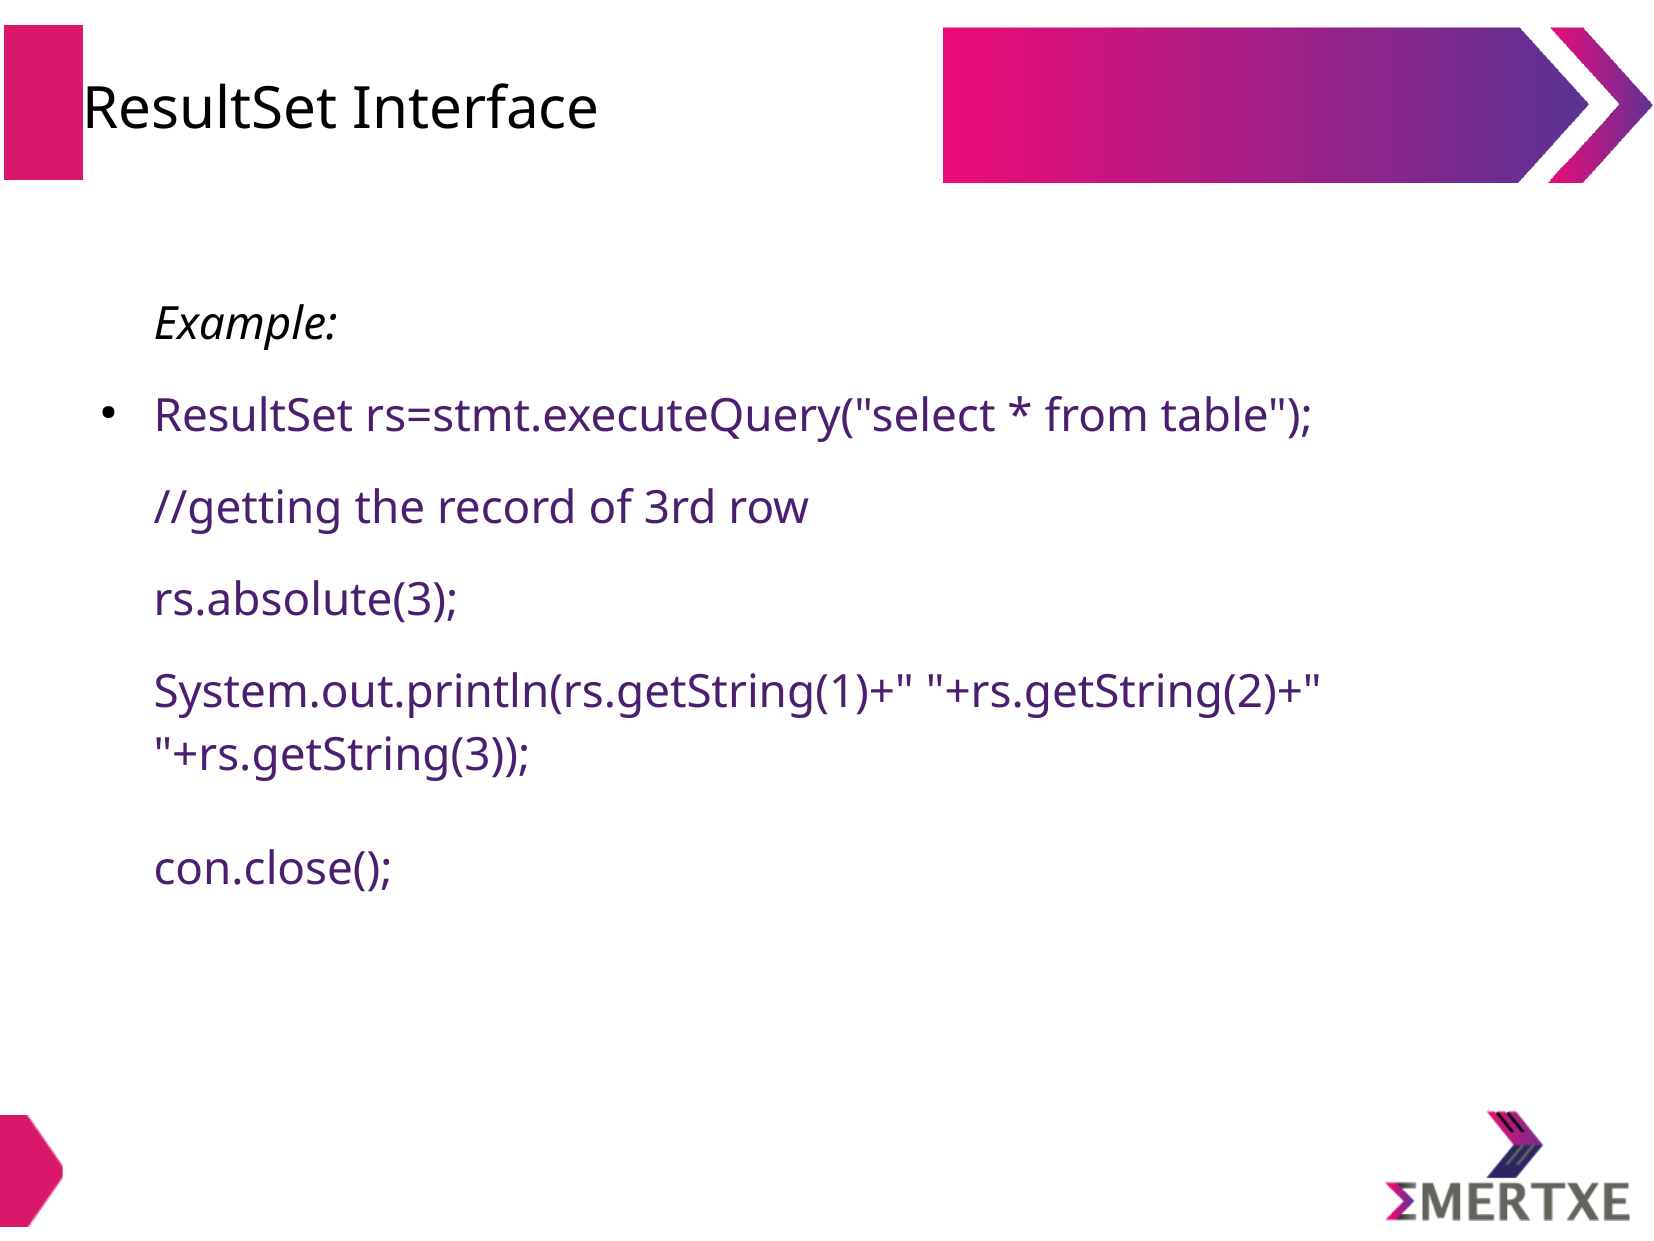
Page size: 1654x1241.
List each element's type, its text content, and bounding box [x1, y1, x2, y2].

list Example: ResultSet rs=stmt.executeQuery("select * from table"); //getting the record of 3rd row rs.absolute(3); System.out.println(rs.getString(1)+" "+rs.getString(2)+" "+rs.getString(3)); con.close(); [82, 290, 1571, 1010]
title ResultSet Interface [82, 2, 1571, 210]
picture [1571, 27, 1653, 183]
picture [1385, 1107, 1631, 1221]
